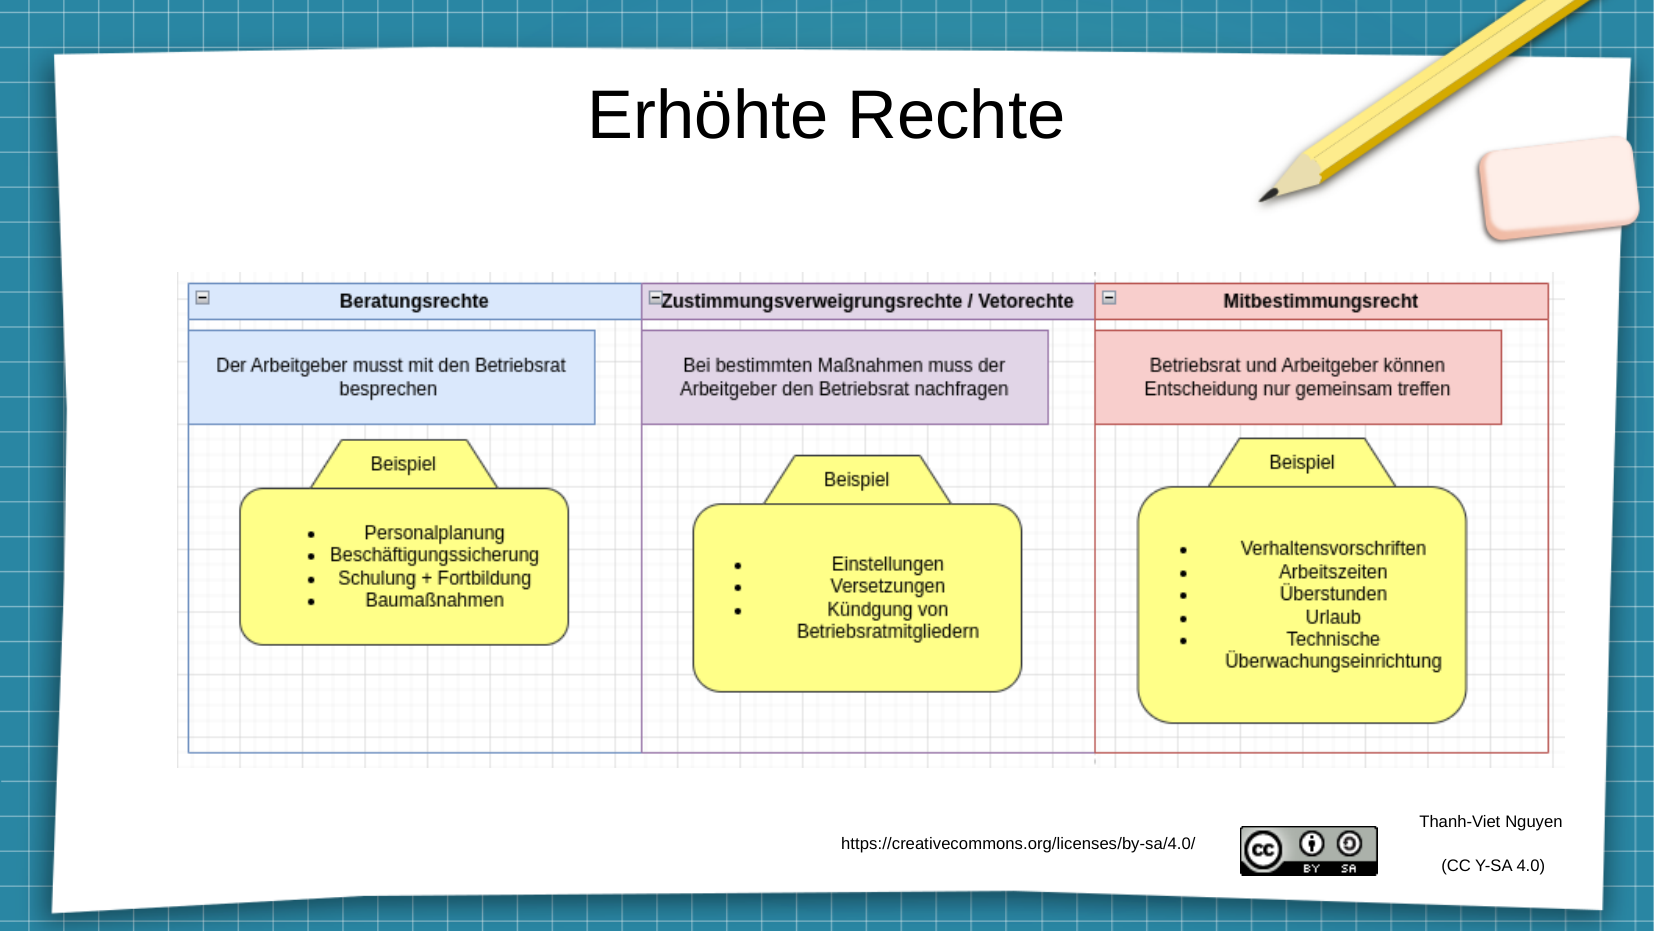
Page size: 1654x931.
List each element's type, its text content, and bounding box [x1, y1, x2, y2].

title Erhöhte Rechte [82, 37, 1571, 193]
text_box https://creativecommons.org/licenses/by-sa/4.0/ [797, 826, 1240, 865]
picture [0, 0, 1654, 931]
text_box Thanh-Viet Nguyen (CC Y-SA 4.0) [1387, 804, 1595, 890]
